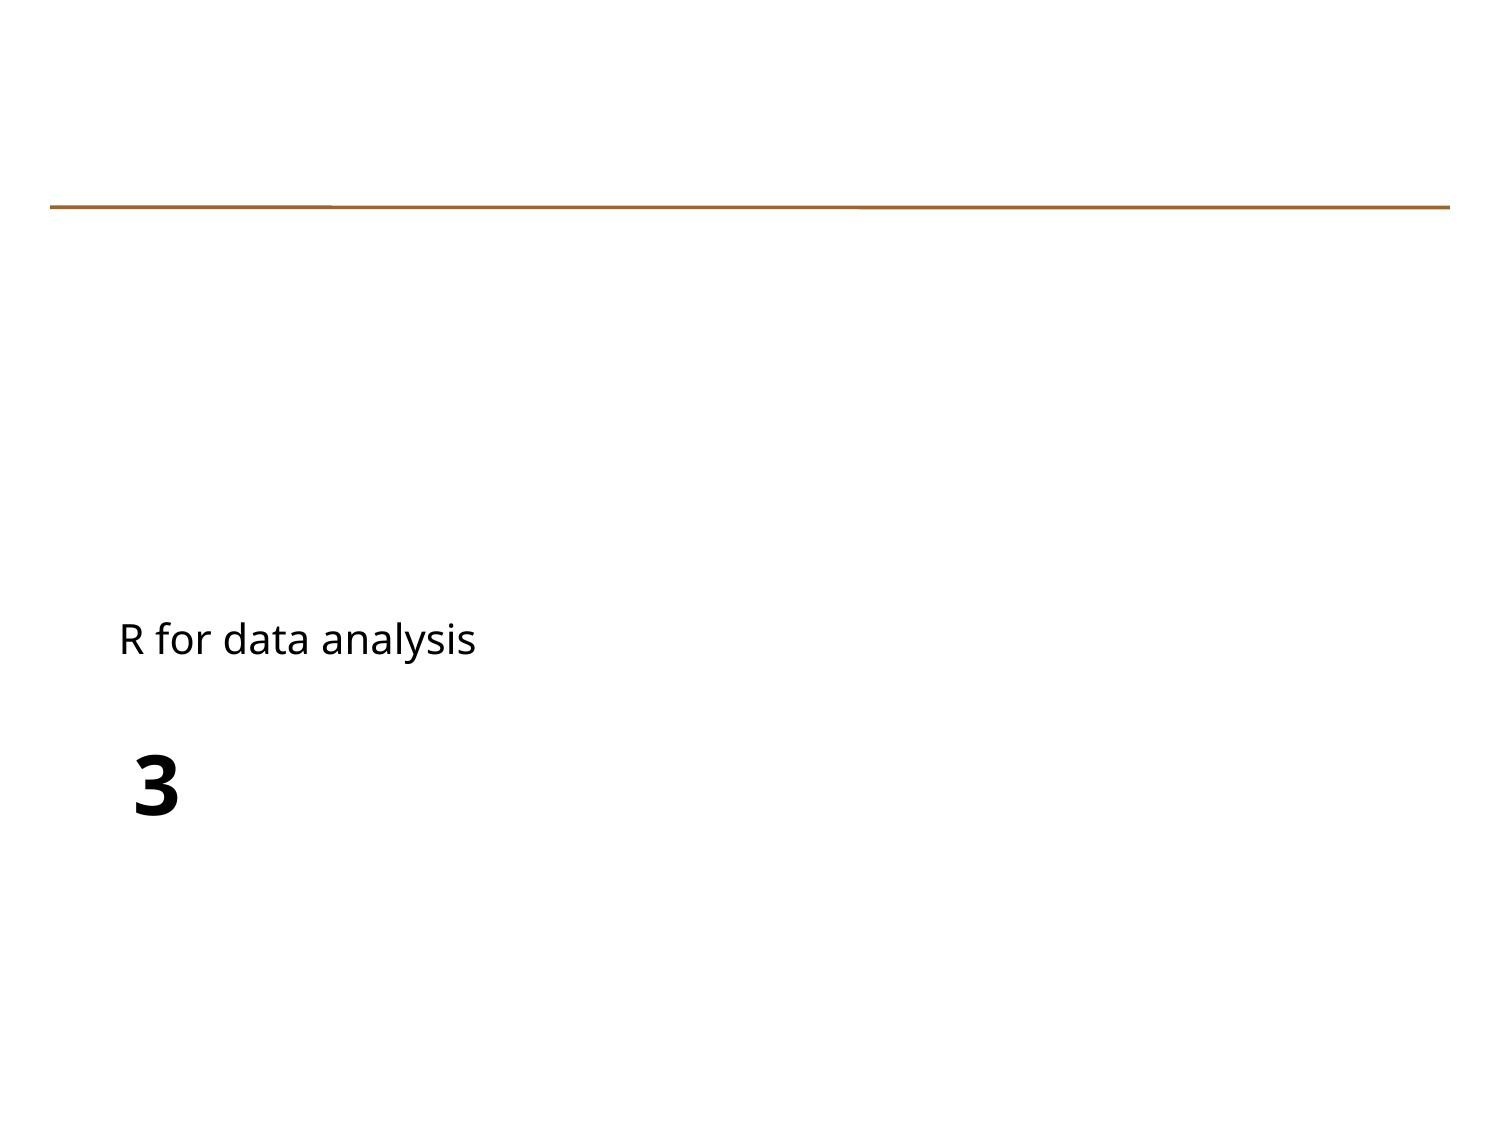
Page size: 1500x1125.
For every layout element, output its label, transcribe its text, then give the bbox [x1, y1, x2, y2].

text_box R for data analysis [118, 476, 1394, 723]
text_box 3 [118, 723, 1394, 947]
